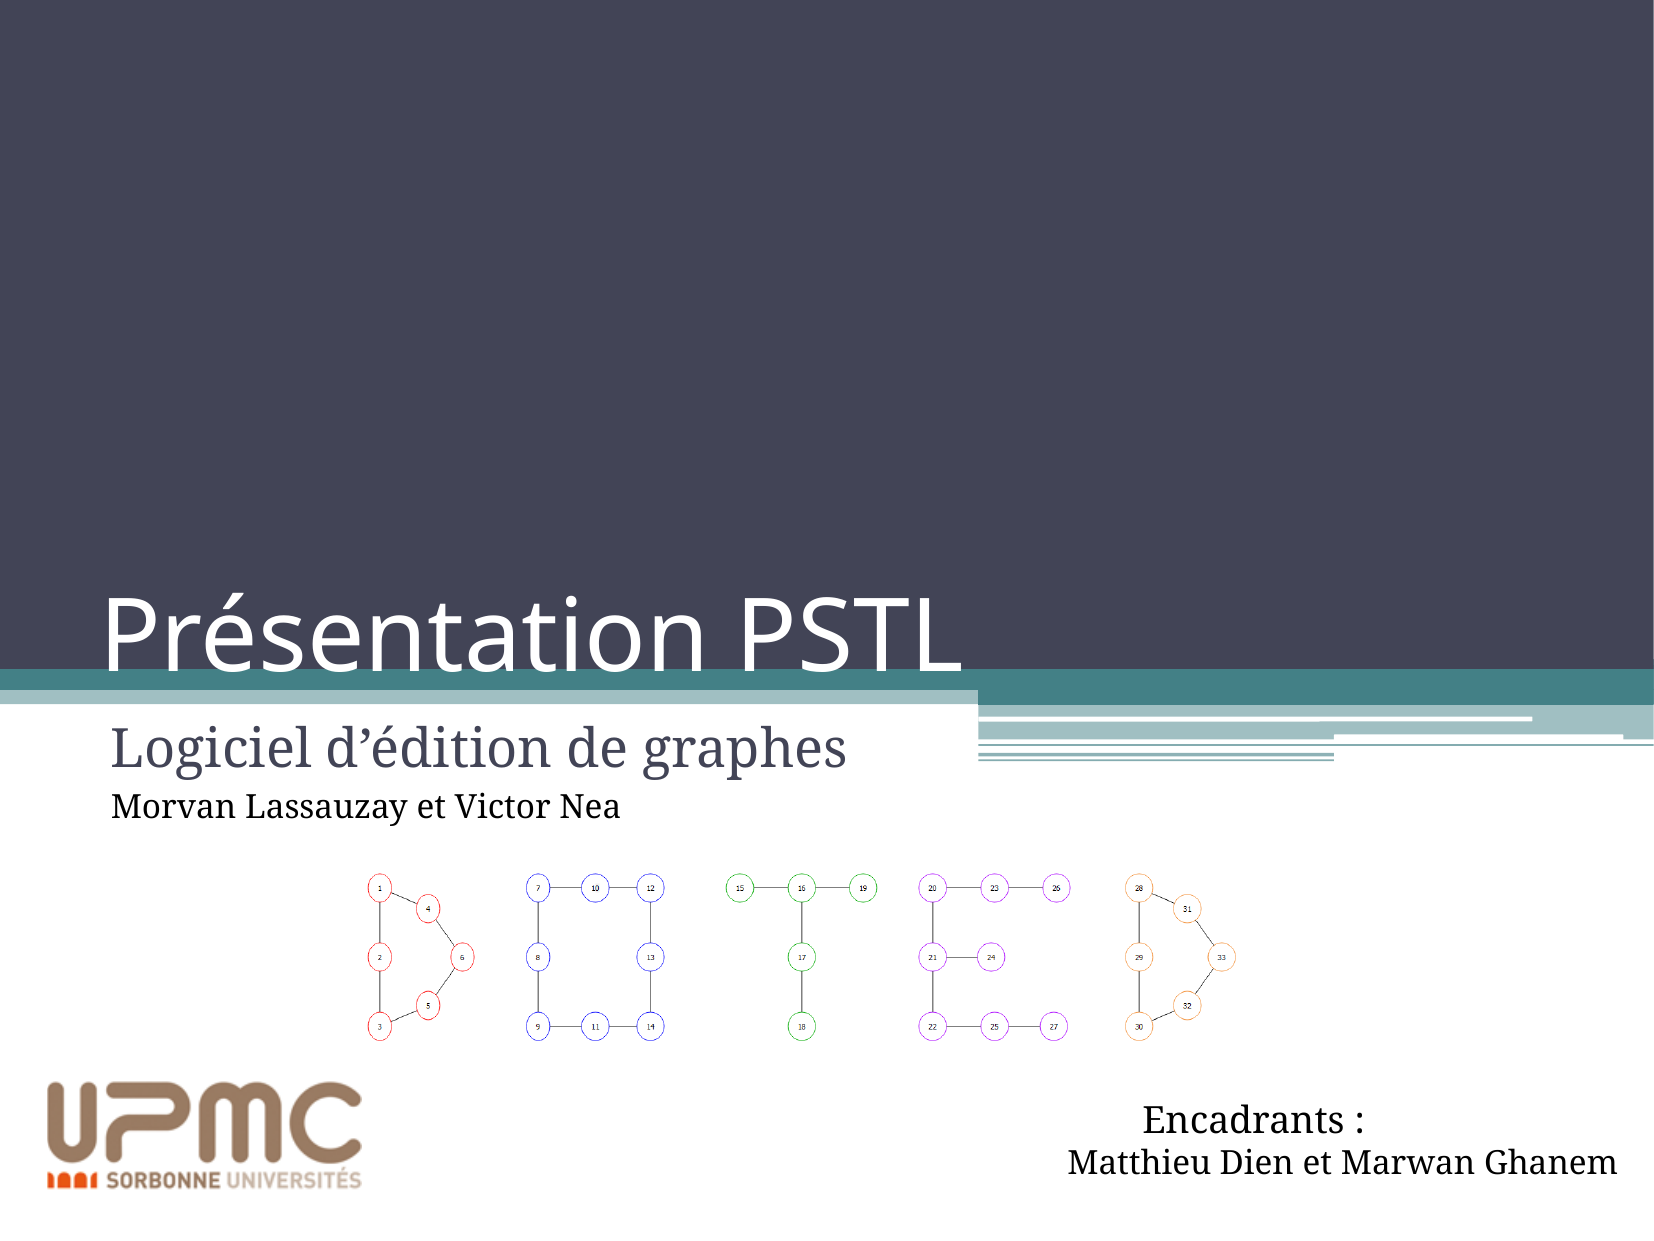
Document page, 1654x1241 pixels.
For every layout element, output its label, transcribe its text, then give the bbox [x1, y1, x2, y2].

subtitle Logiciel d’édition de graphes Morvan Lassauzay et Victor Nea [82, 705, 979, 1023]
picture [361, 863, 1240, 1056]
text_box Encadrants : Matthieu Dien et Marwan Ghanem [1052, 1088, 1654, 1241]
title Présentation PSTL [82, 434, 1613, 701]
picture [47, 1080, 362, 1191]
